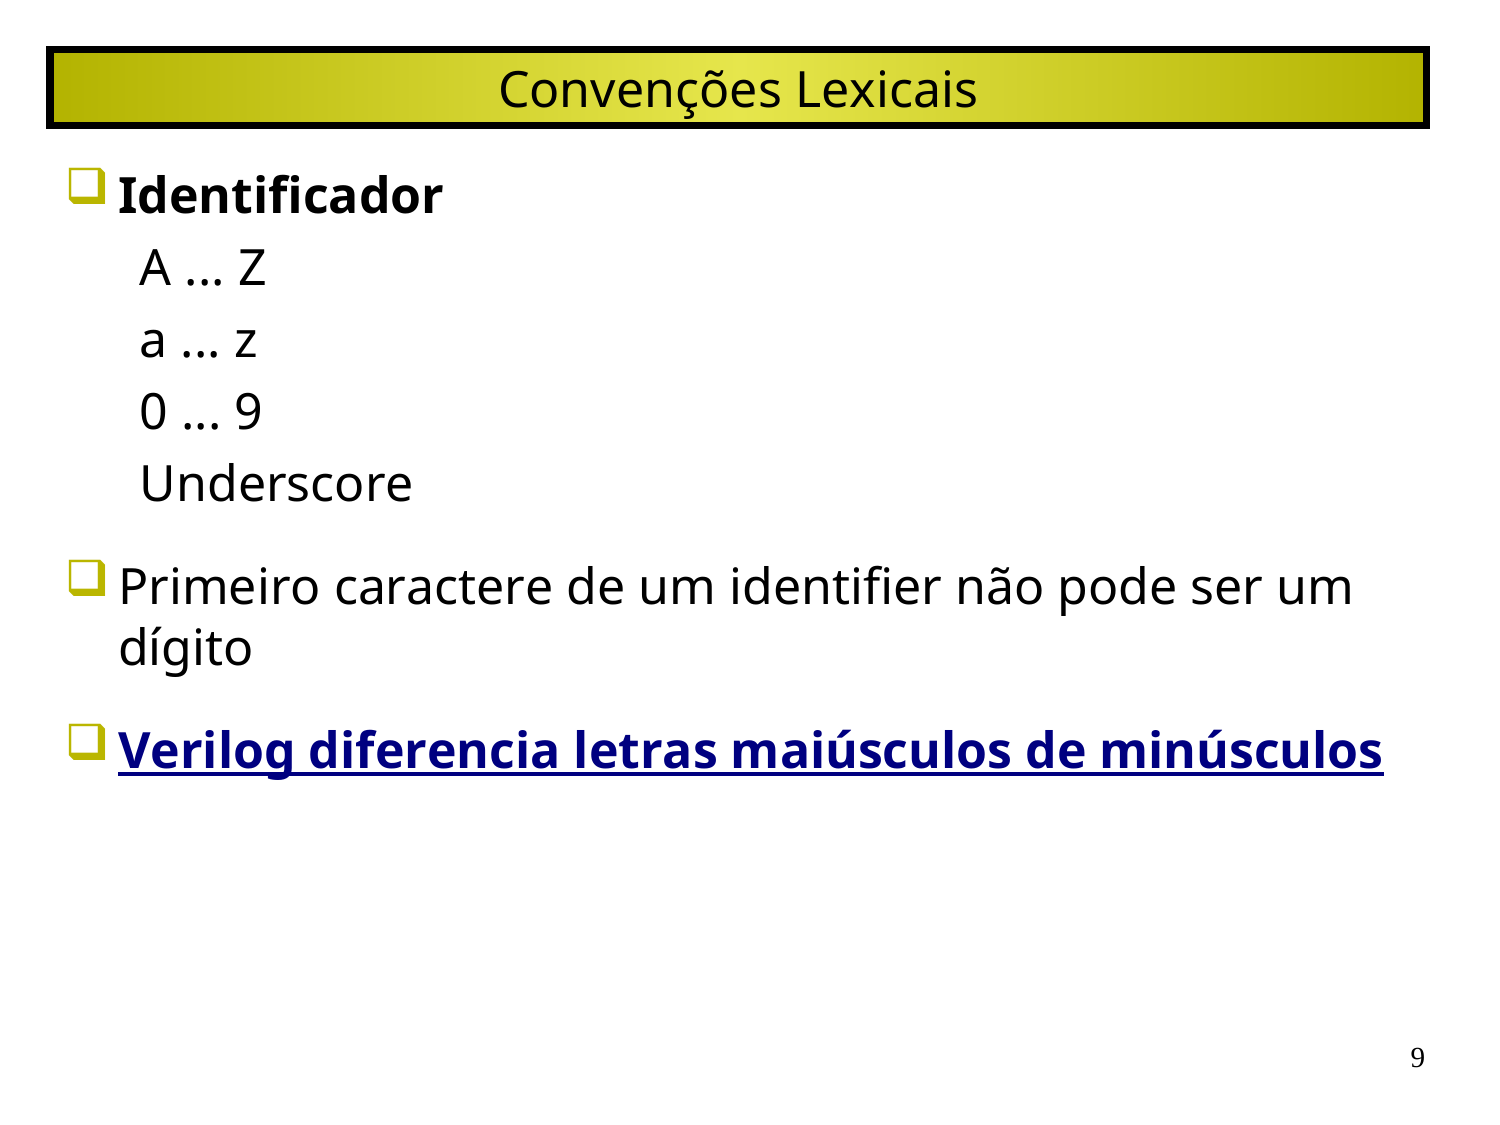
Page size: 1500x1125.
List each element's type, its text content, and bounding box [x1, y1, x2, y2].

title Convenções Lexicais [49, 49, 1427, 124]
list Identificador A ... Z a ... z 0 ... 9 Underscore Primeiro caractere de um identifier não pode ser um dígito Verilog diferencia letras maiúsculos de minúsculos [49, 124, 1427, 1035]
